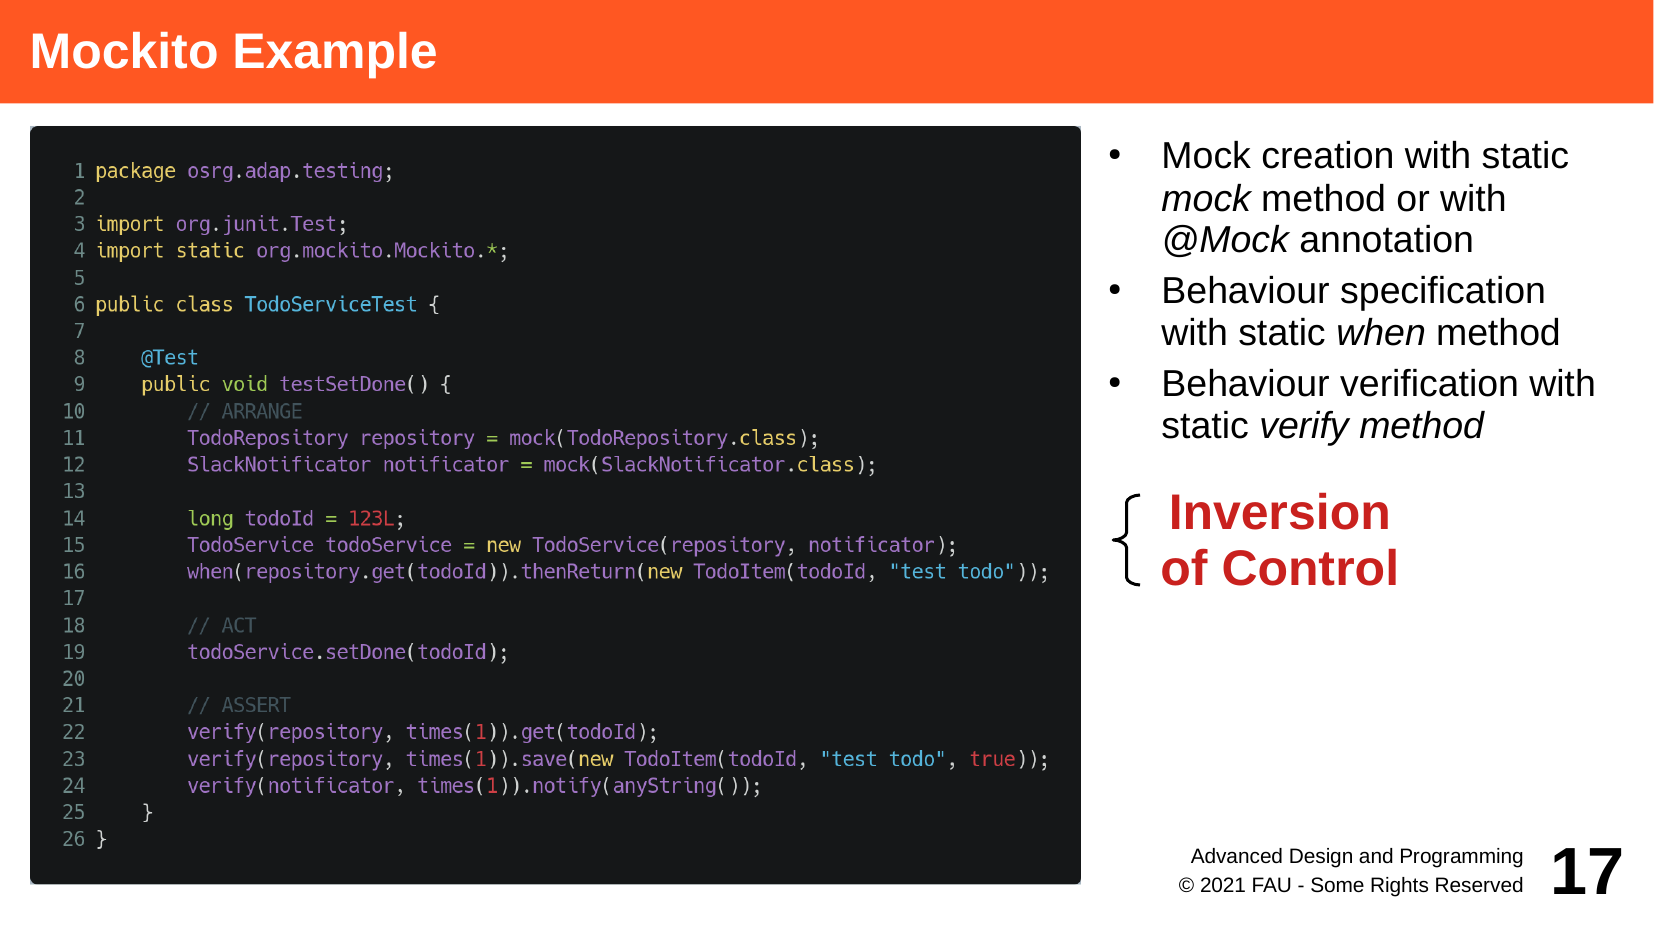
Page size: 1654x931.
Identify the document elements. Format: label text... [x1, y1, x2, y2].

title Mockito Example [0, 0, 1654, 104]
text_box Inversion of Control [1137, 444, 1423, 636]
picture [30, 125, 1081, 886]
list Mock creation with static mock method or with @Mock annotation Behaviour specification with static when method Behaviour verification with static verify method [1090, 135, 1621, 526]
